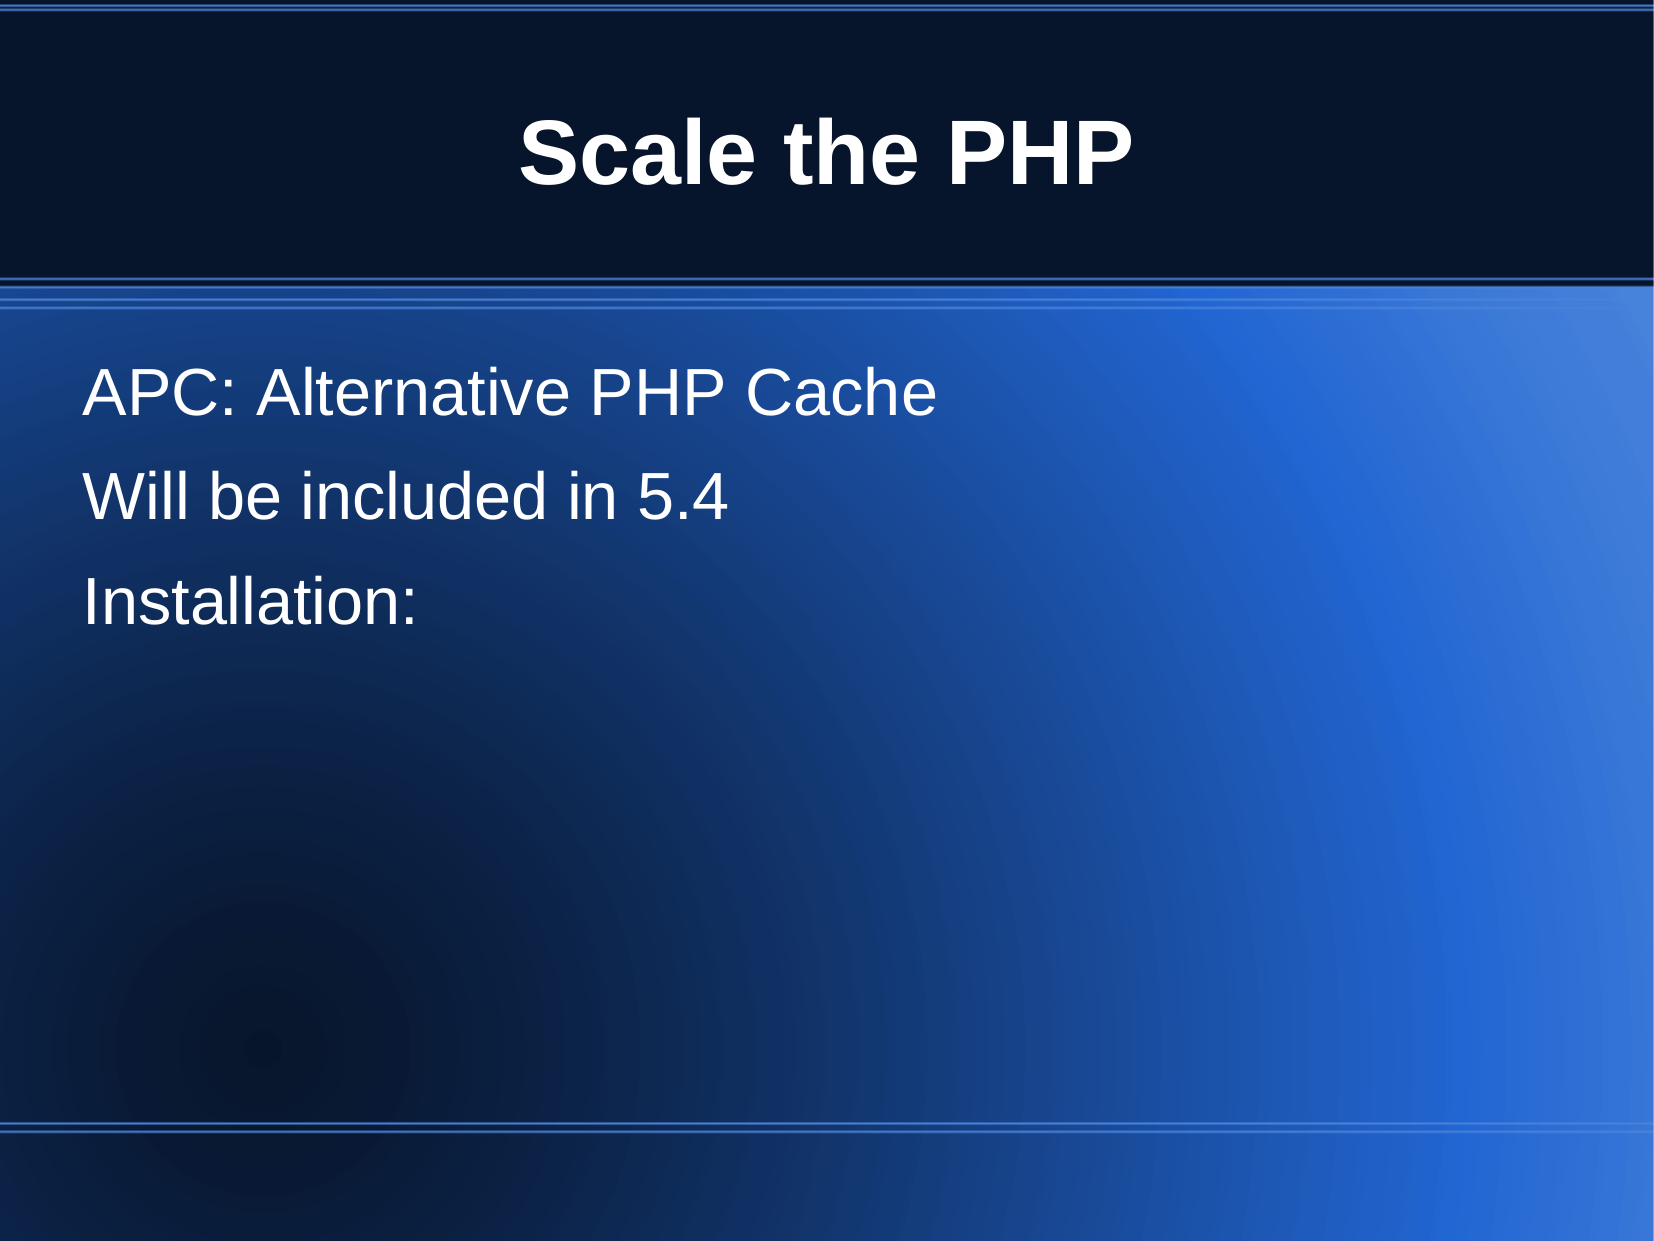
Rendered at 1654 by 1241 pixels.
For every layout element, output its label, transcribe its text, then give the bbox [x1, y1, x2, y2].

title Scale the PHP [82, 49, 1571, 257]
list APC: Alternative PHP Cache Will be included in 5.4 Installation: [82, 355, 1565, 1174]
picture [0, 0, 1654, 1241]
